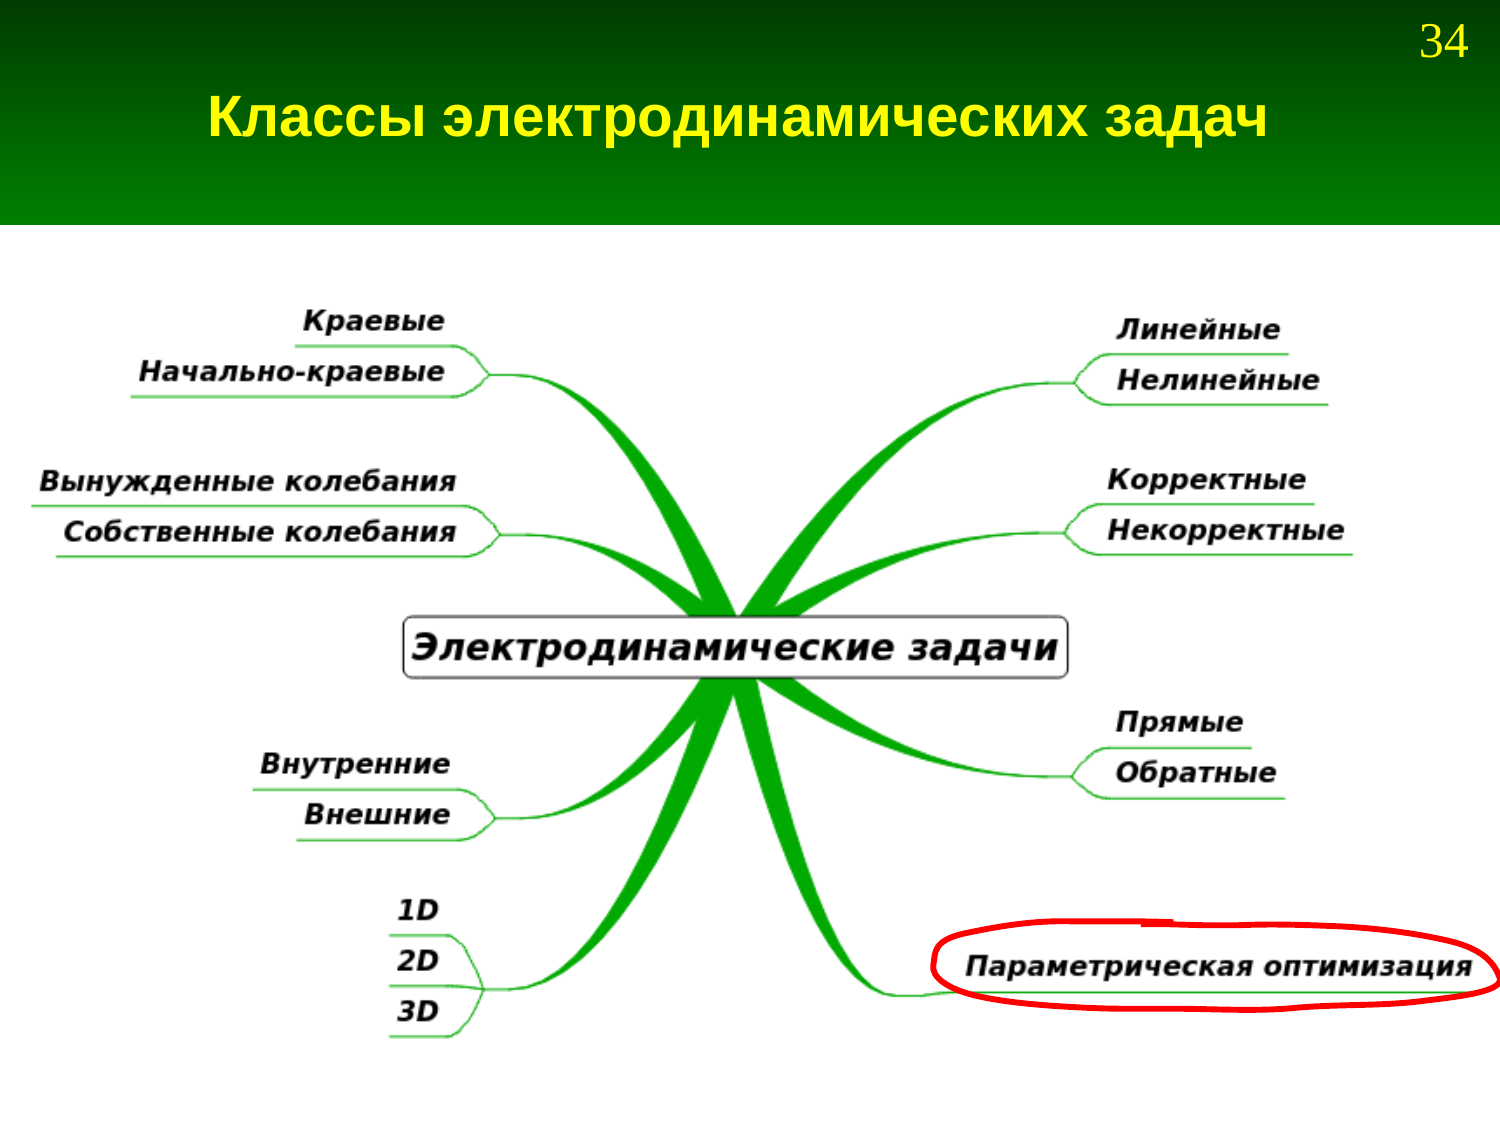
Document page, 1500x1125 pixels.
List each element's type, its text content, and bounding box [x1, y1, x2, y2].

picture [23, 289, 1489, 1046]
picture [937, 925, 1489, 1006]
title Классы электродинамических задач [88, 18, 1389, 207]
